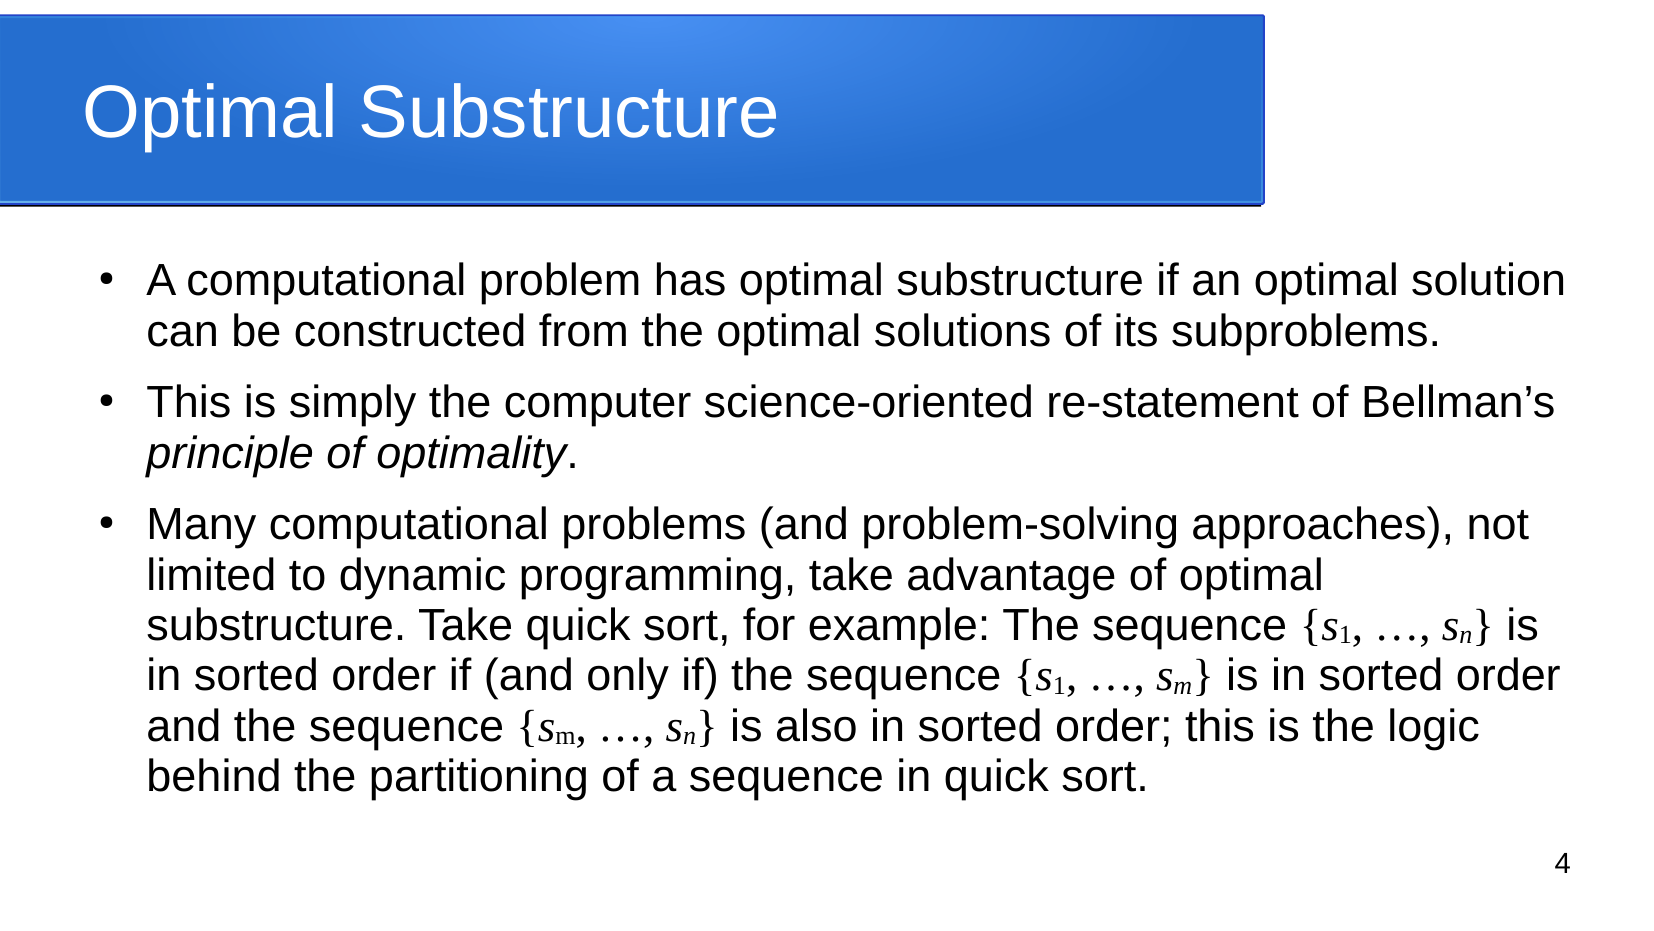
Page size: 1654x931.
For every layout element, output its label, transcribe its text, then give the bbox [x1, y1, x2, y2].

list A computational problem has optimal substructure if an optimal solution can be constructed from the optimal solutions of its subproblems. This is simply the computer science-oriented re-statement of Bellman’s principle of optimality. Many computational problems (and problem-solving approaches), not limited to dynamic programming, take advantage of optimal substructure. Take quick sort, for example: The sequence {s1, …, sn} is in sorted order if (and only if) the sequence {s1, …, sm} is in sorted order and the sequence {sm, …, sn} is also in sorted order; this is the logic behind the partitioning of a sequence in quick sort. [82, 255, 1571, 837]
title Optimal Substructure [82, 35, 1235, 189]
